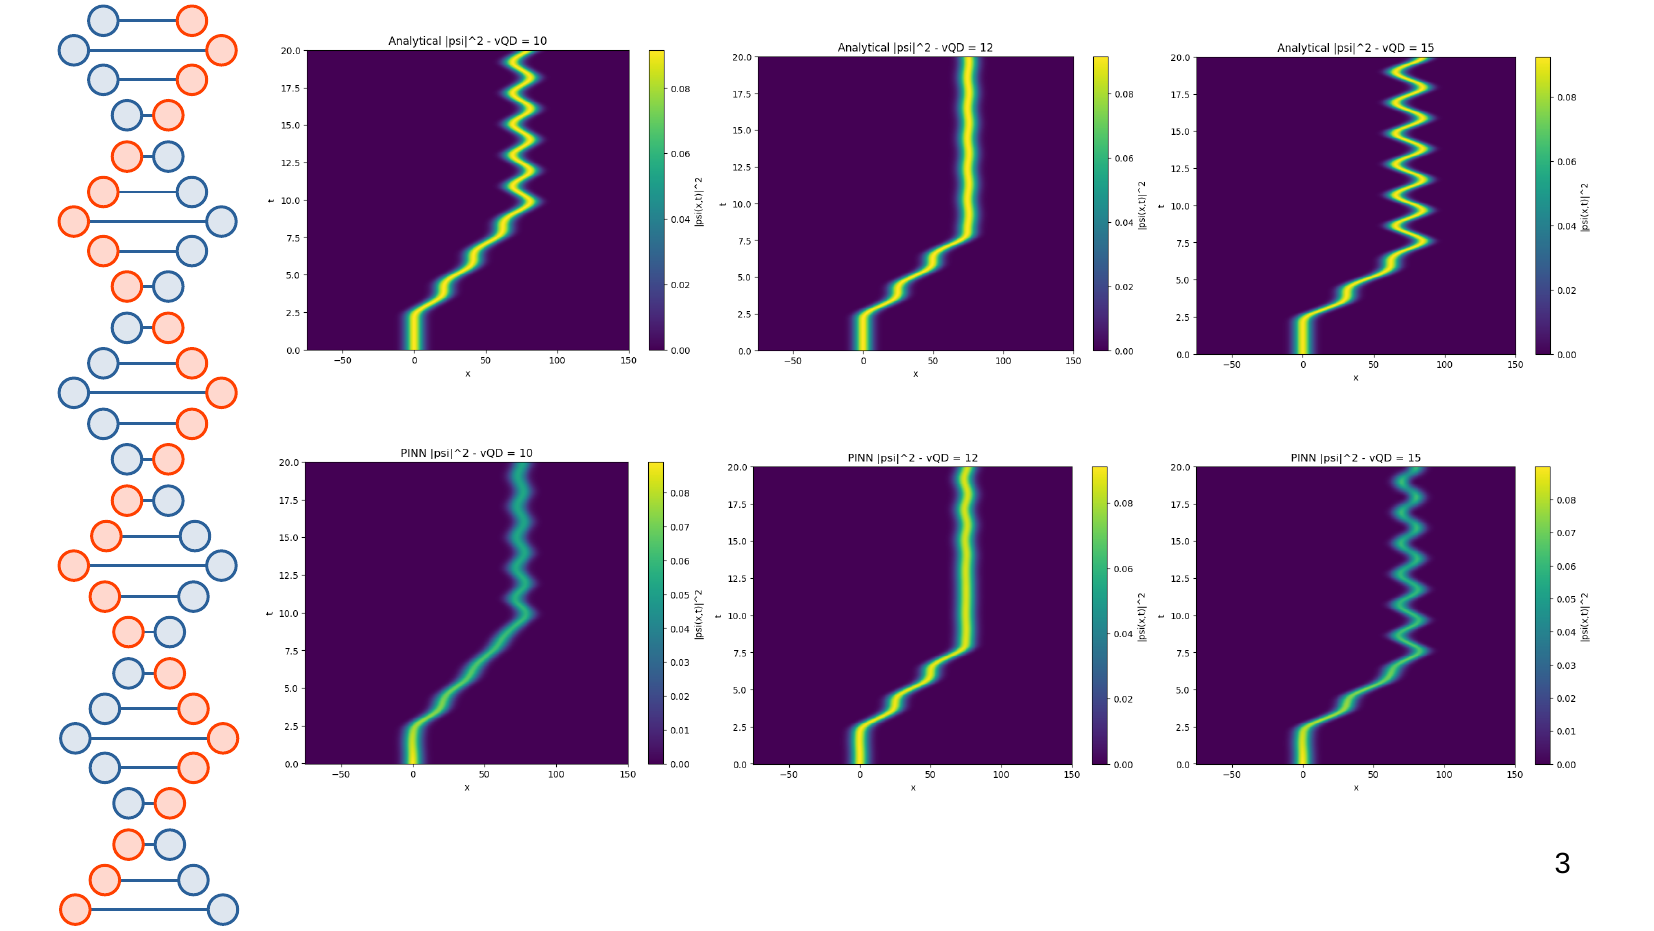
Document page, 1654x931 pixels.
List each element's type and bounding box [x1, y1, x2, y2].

picture [259, 442, 1595, 798]
picture [261, 29, 709, 384]
picture [713, 36, 1595, 388]
